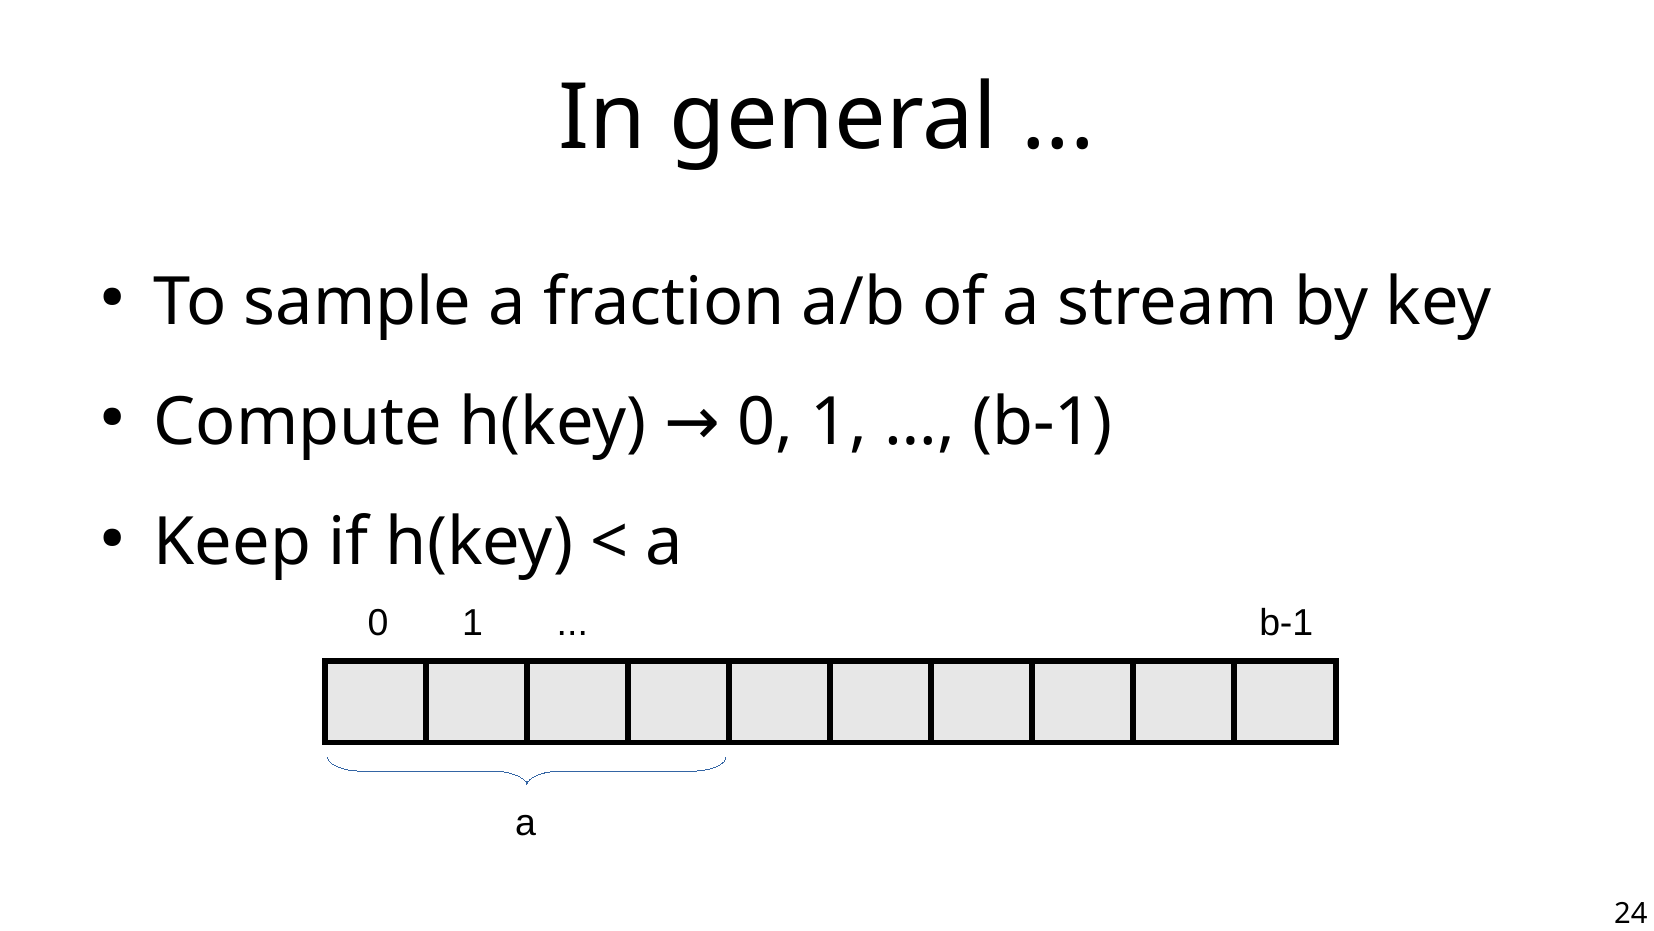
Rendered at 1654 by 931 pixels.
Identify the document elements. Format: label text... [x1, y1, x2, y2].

table_header [1237, 664, 1333, 740]
table_header [833, 664, 928, 740]
text_box b-1 [1244, 593, 1329, 651]
table_header [1035, 664, 1130, 740]
text_box 0 [352, 593, 404, 651]
text_box 1 [447, 593, 498, 651]
table_header [429, 664, 524, 740]
title In general ... [82, 1, 1571, 226]
table_header [631, 664, 726, 740]
list To sample a fraction a/b of a stream by key Compute h(key) → 0, 1, …, (b-1) Keep if h(key) < a [82, 253, 1571, 793]
table_header [328, 664, 423, 740]
table_header [530, 664, 625, 740]
table_header [1136, 664, 1231, 740]
text_box ... [541, 593, 603, 651]
table_header [732, 664, 827, 740]
text_box a [500, 794, 551, 852]
table_header [934, 664, 1029, 740]
